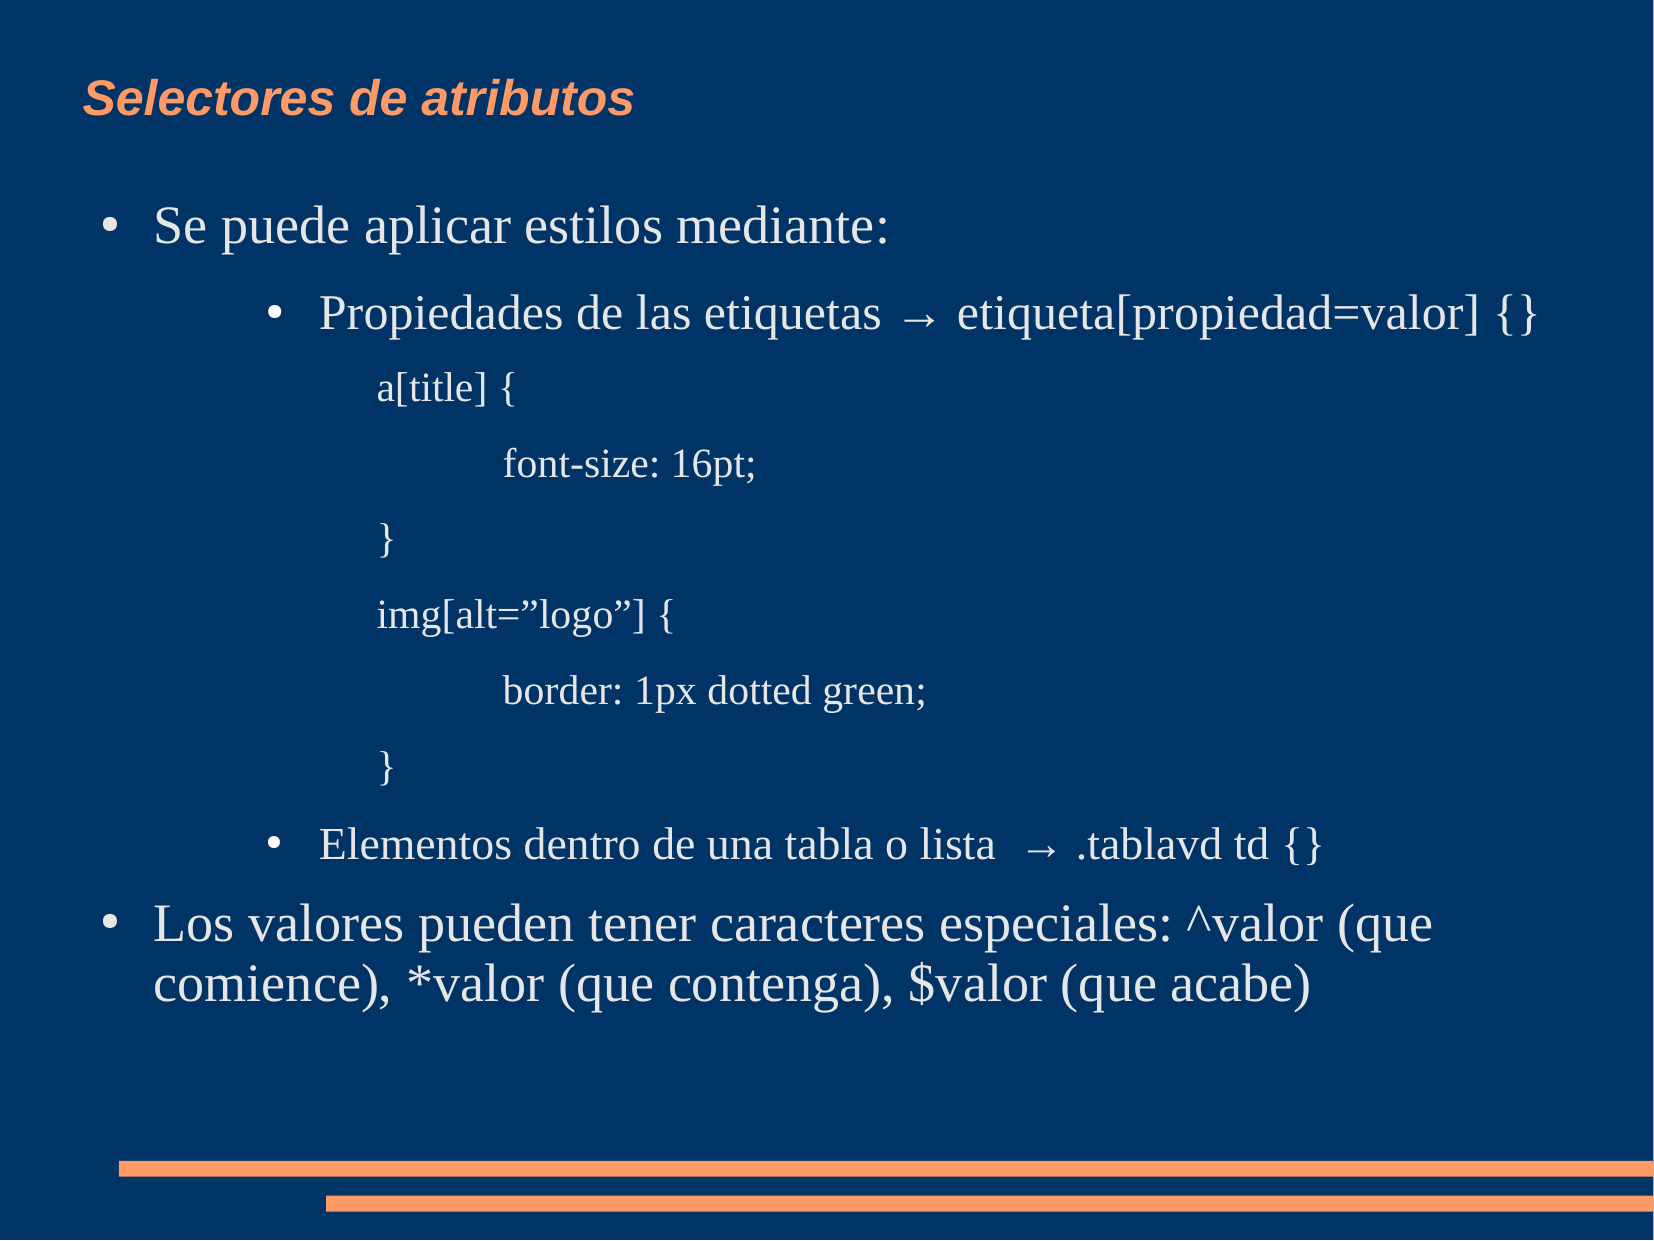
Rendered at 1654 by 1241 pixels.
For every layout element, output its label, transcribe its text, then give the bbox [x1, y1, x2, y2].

list Se puede aplicar estilos mediante: Propiedades de las etiquetas → etiqueta[propiedad=valor] {} a[title] { font-size: 16pt; } img[alt=”logo”] { border: 1px dotted green; } Elementos dentro de una tabla o lista → .tablavd td {} Los valores pueden tener caracteres especiales: ^valor (que comience), *valor (que contenga), $valor (que acabe) [82, 195, 1571, 1078]
title Selectores de atributos [82, 49, 1571, 148]
